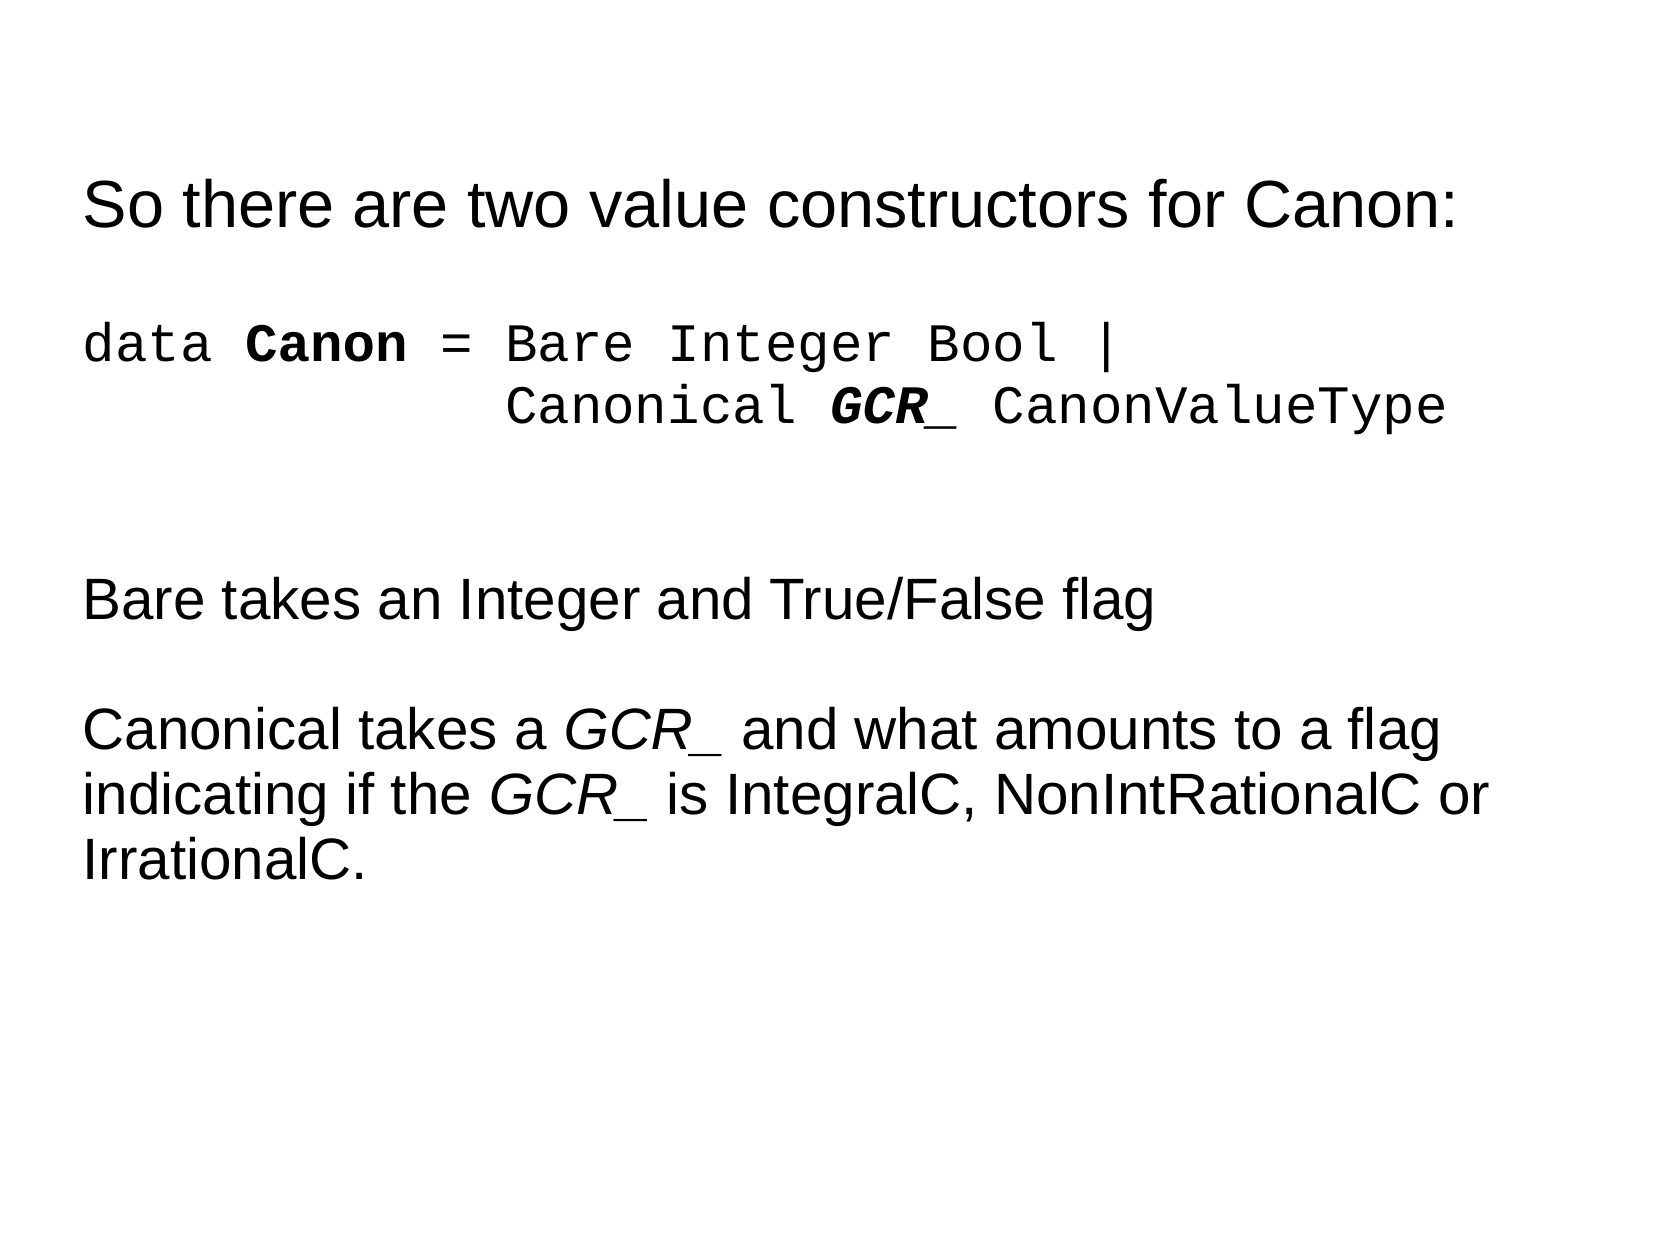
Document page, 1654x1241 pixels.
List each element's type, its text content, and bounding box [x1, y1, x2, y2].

subtitle So there are two value constructors for Canon: data Canon = Bare Integer Bool | Canonical GCR_ CanonValueType Bare takes an Integer and True/False flag Canonical takes a GCR_ and what amounts to a flag indicating if the GCR_ is IntegralC, NonIntRationalC or IrrationalC. [82, 49, 1571, 1010]
